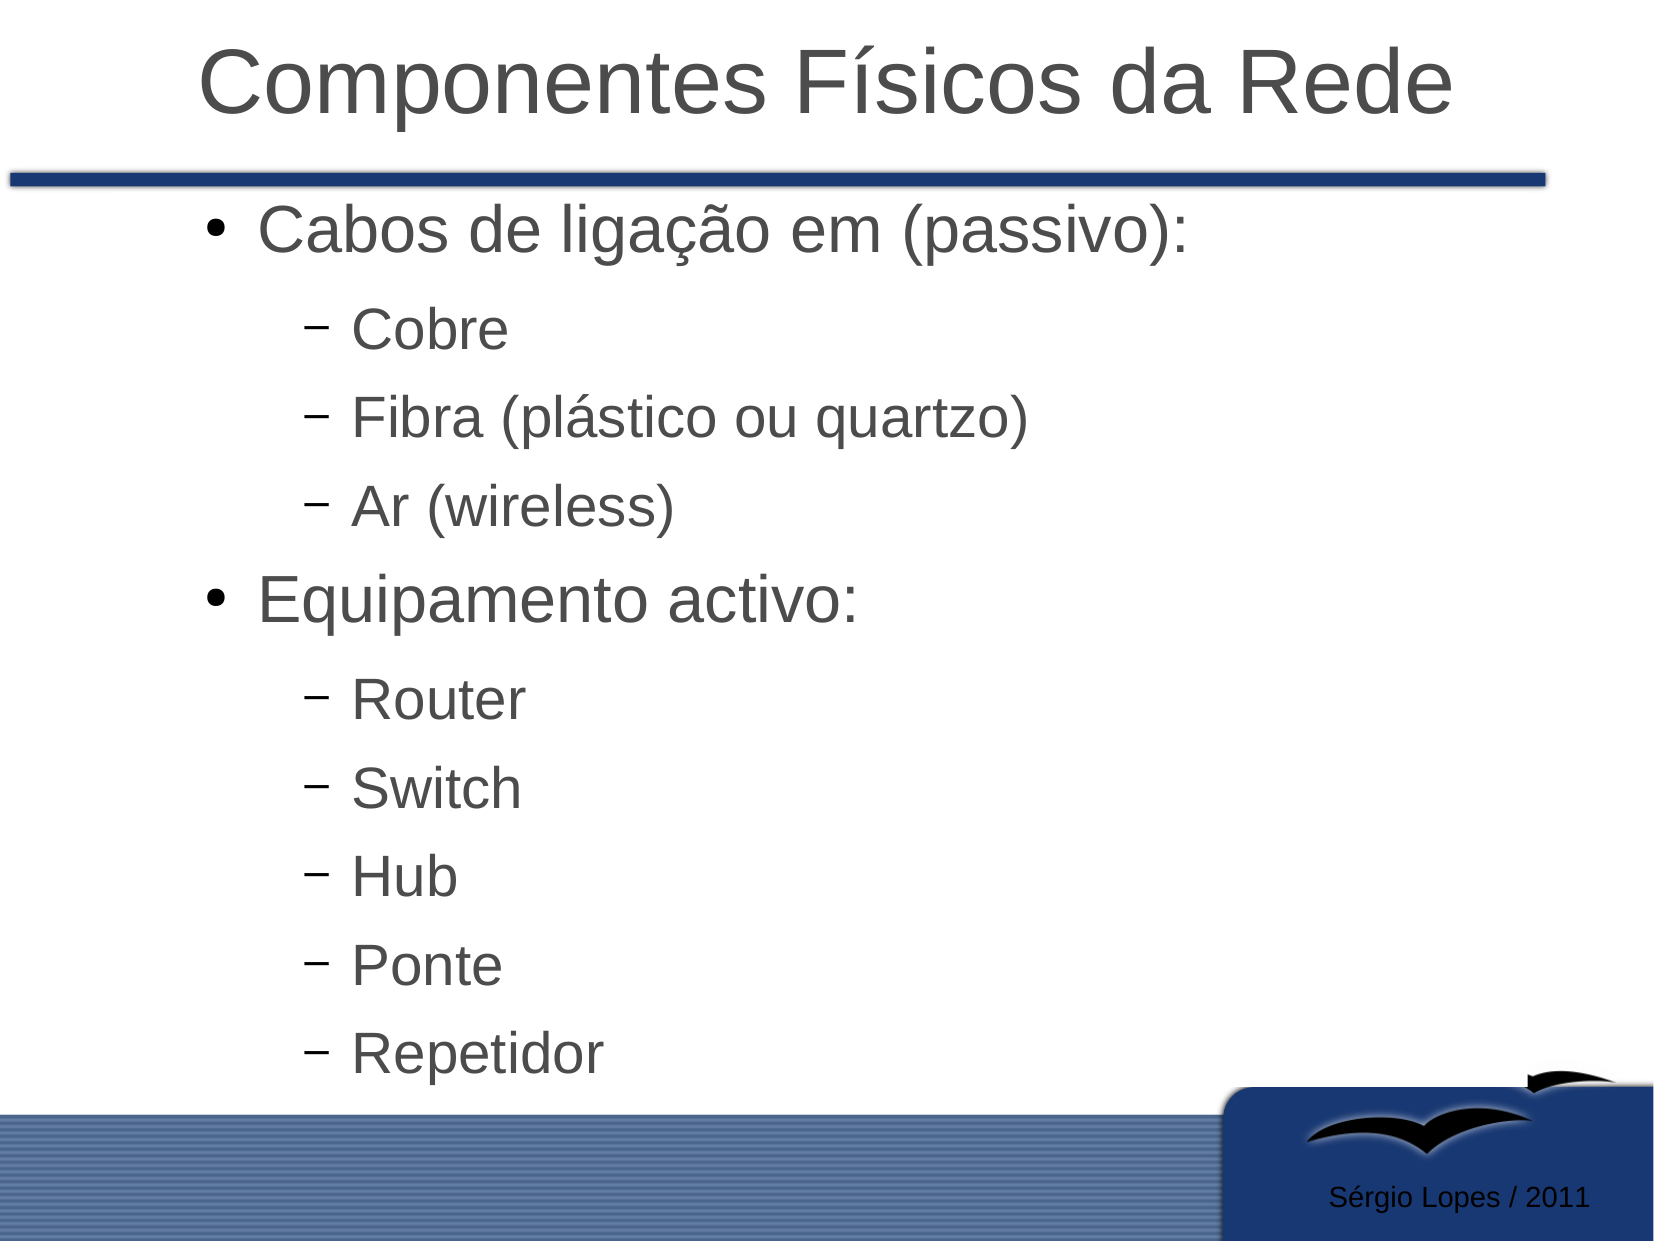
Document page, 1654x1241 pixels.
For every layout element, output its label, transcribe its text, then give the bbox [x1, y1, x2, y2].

title Componentes Físicos da Rede [121, 0, 1534, 164]
text_box Sérgio Lopes / 2011 [1328, 1181, 1588, 1214]
picture [0, 0, 1654, 1241]
list Cabos de ligação em (passivo): Cobre Fibra (plástico ou quartzo) Ar (wireless) Equipamento activo: Router Switch Hub Ponte Repetidor [115, 192, 1528, 1086]
